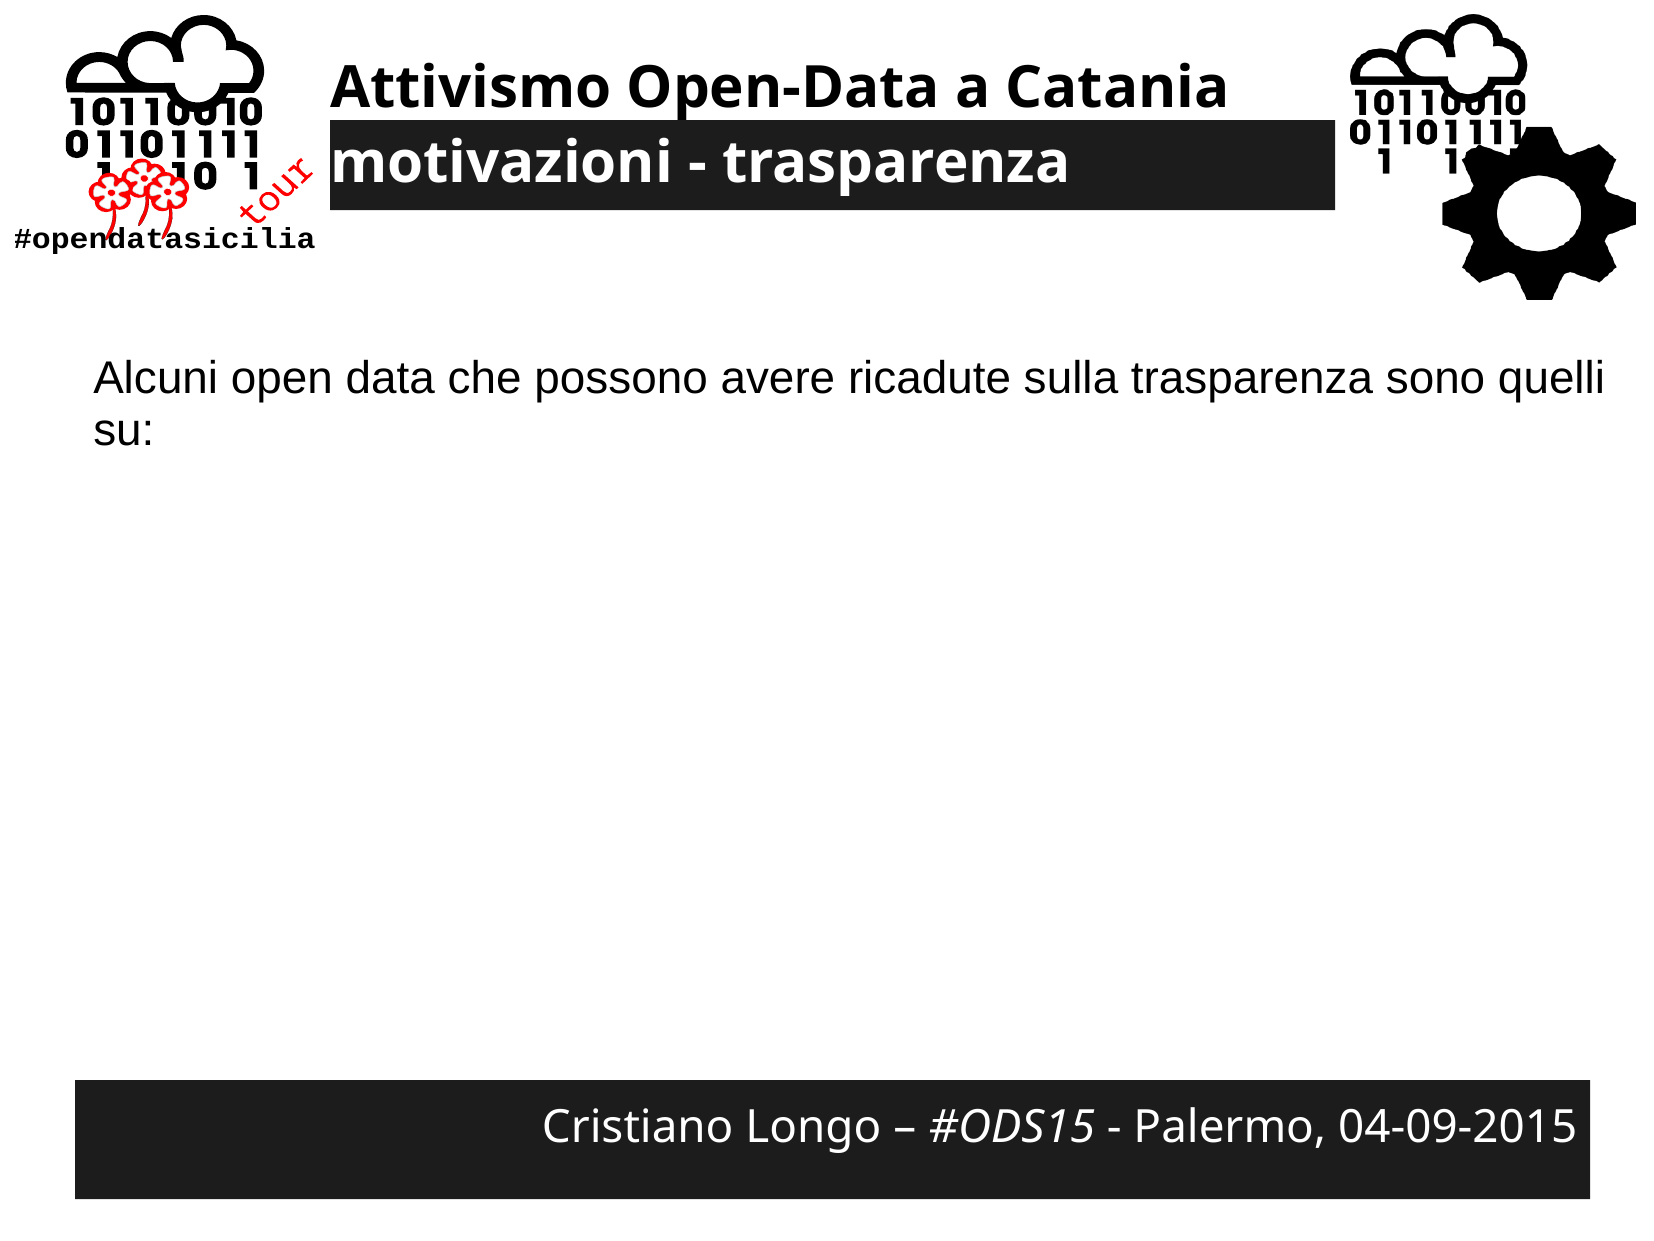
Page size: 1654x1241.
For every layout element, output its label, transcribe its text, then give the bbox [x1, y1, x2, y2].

list Attivismo Open-Data a Catania [330, 45, 1321, 120]
text_box Alcuni open data che possono avere ricadute sulla trasparenza sono quelli su: [78, 345, 1654, 463]
picture [15, 15, 316, 256]
picture [1350, 14, 1636, 301]
list motivazioni - trasparenza [330, 120, 1336, 211]
list Cristiano Longo – #ODS15 - Palermo, 04-09-2015 [75, 1080, 1591, 1200]
